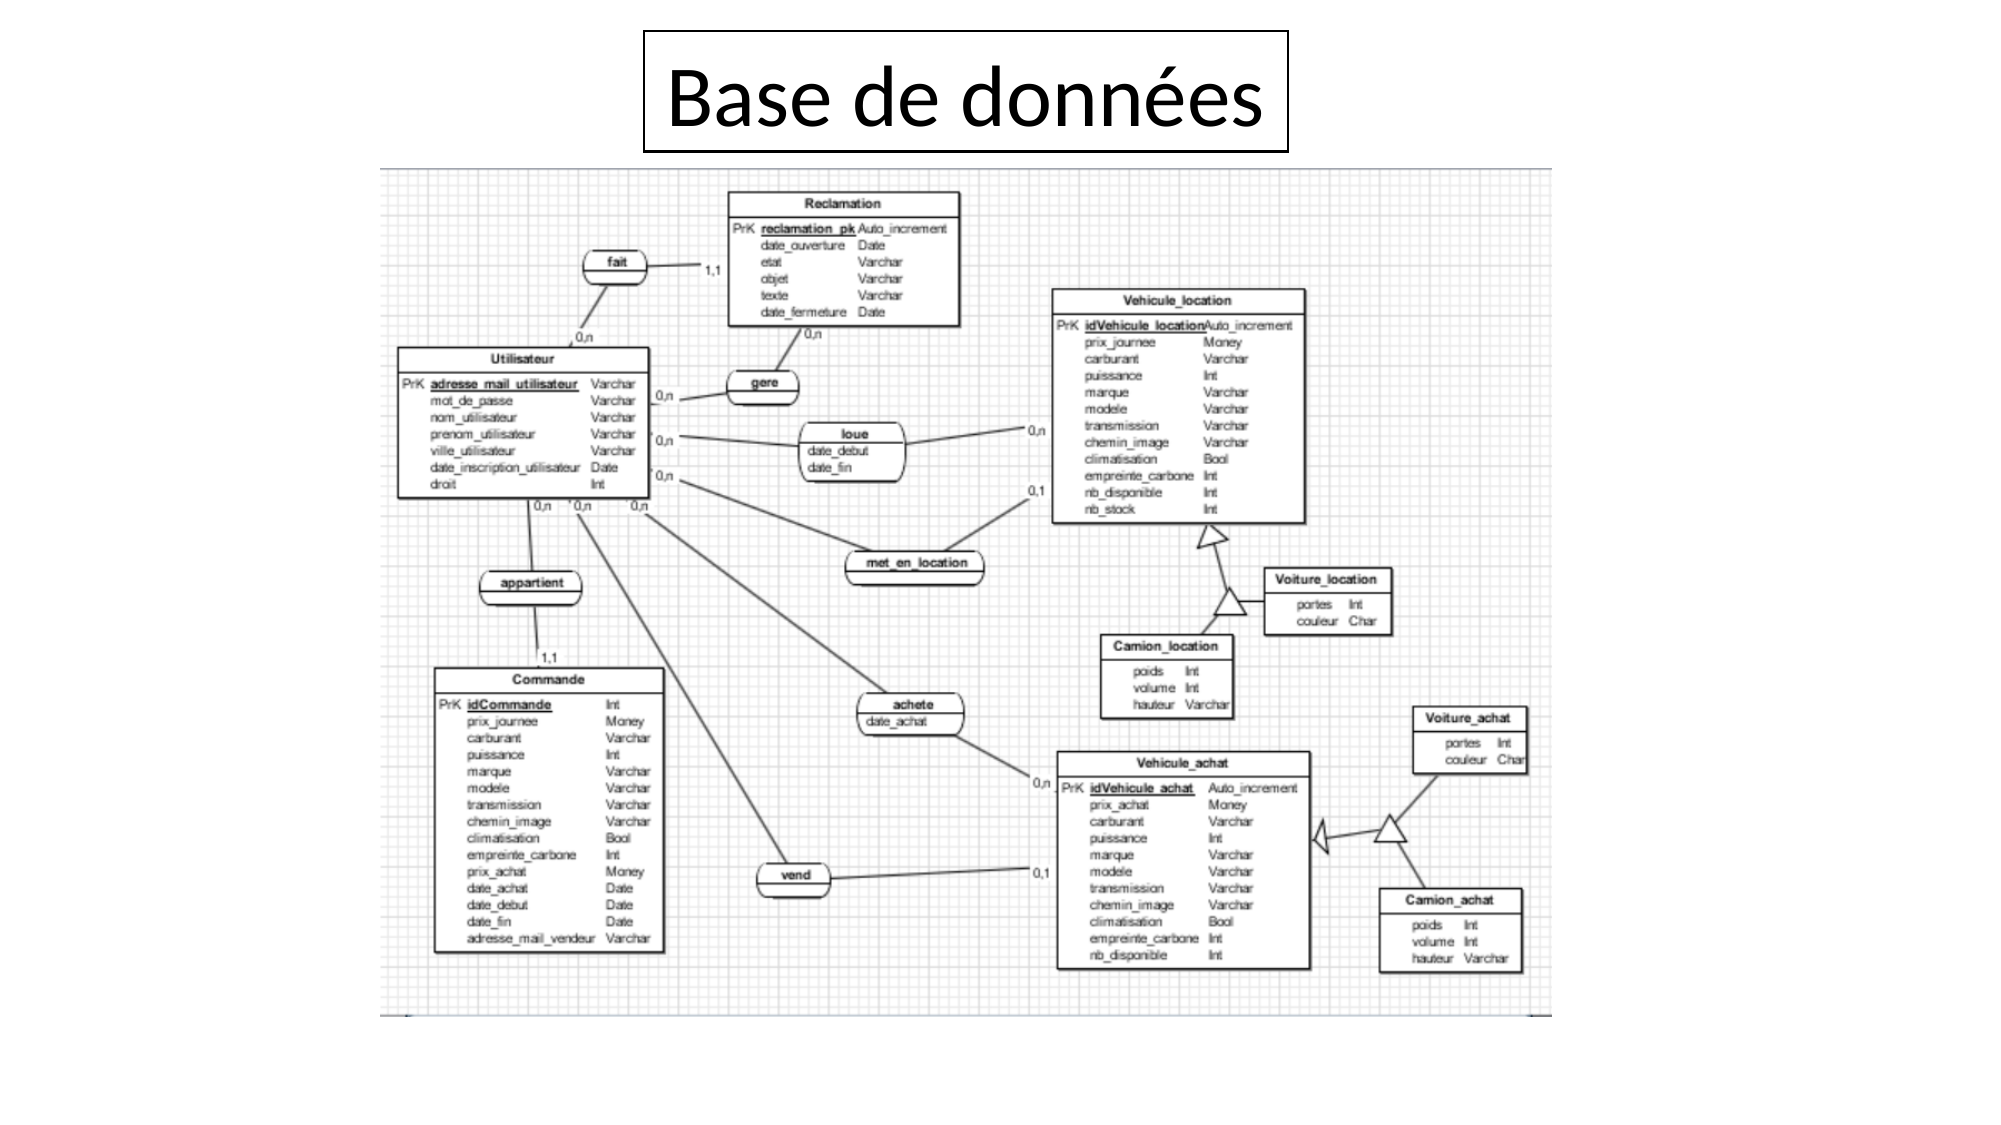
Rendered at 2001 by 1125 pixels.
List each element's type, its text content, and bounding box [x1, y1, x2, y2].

title Base de données [643, 30, 1288, 152]
picture [380, 168, 1552, 1017]
